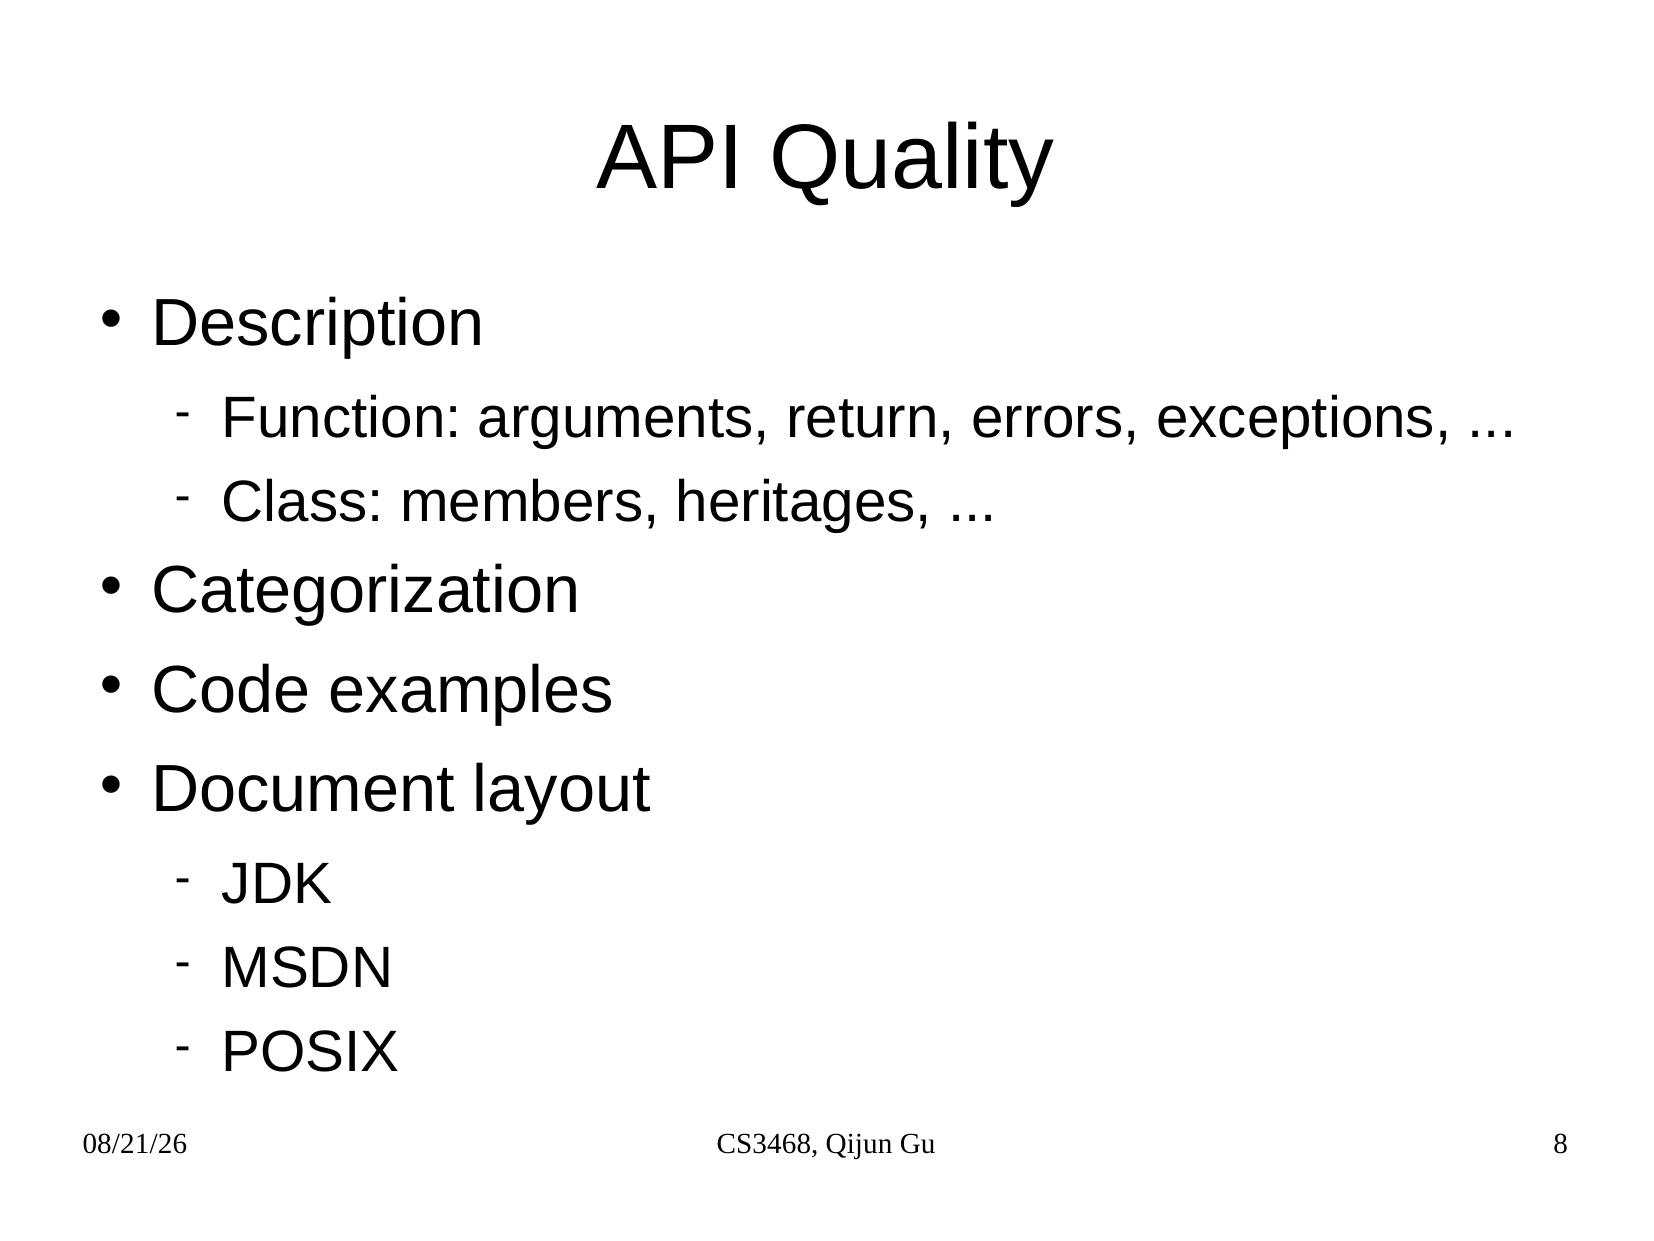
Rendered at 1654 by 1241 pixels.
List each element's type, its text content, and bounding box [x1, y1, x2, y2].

list Description Function: arguments, return, errors, exceptions, ... Class: members, heritages, ... Categorization Code examples Document layout JDK MSDN POSIX [82, 290, 1569, 1128]
title API Quality [82, 64, 1569, 255]
